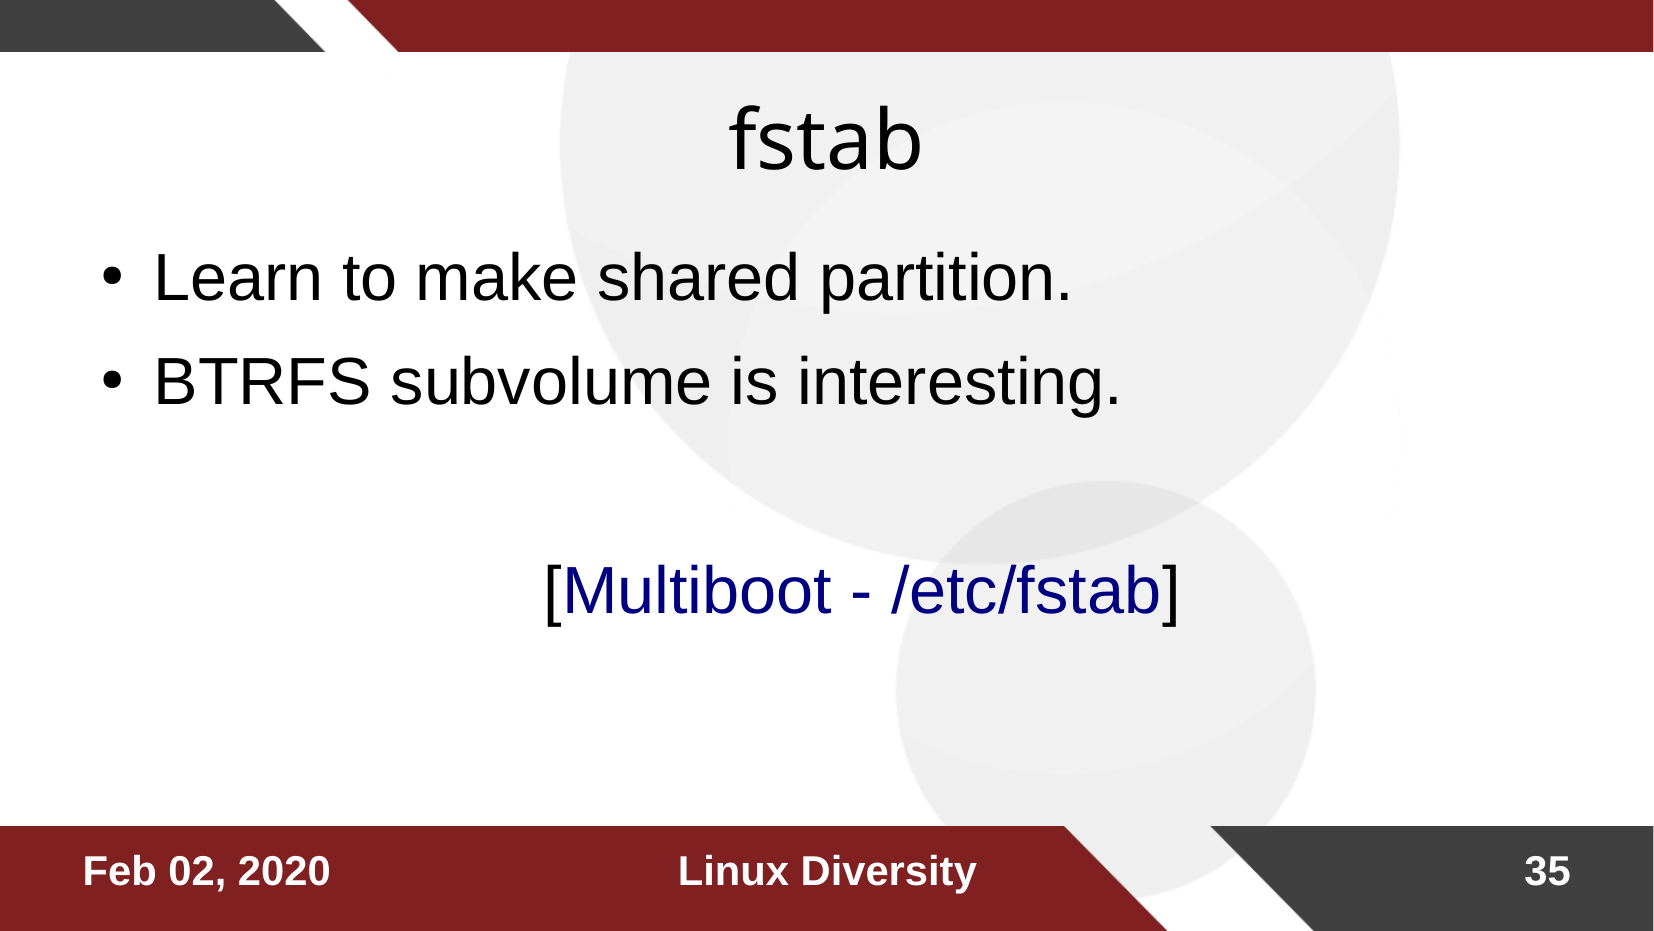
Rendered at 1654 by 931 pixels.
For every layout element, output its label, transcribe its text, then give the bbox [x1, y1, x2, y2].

list Learn to make shared partition. BTRFS subvolume is interesting. [Multiboot - /etc/fstab] [82, 239, 1571, 757]
picture [0, 826, 1654, 931]
title fstab [82, 59, 1571, 216]
picture [0, 0, 1654, 52]
